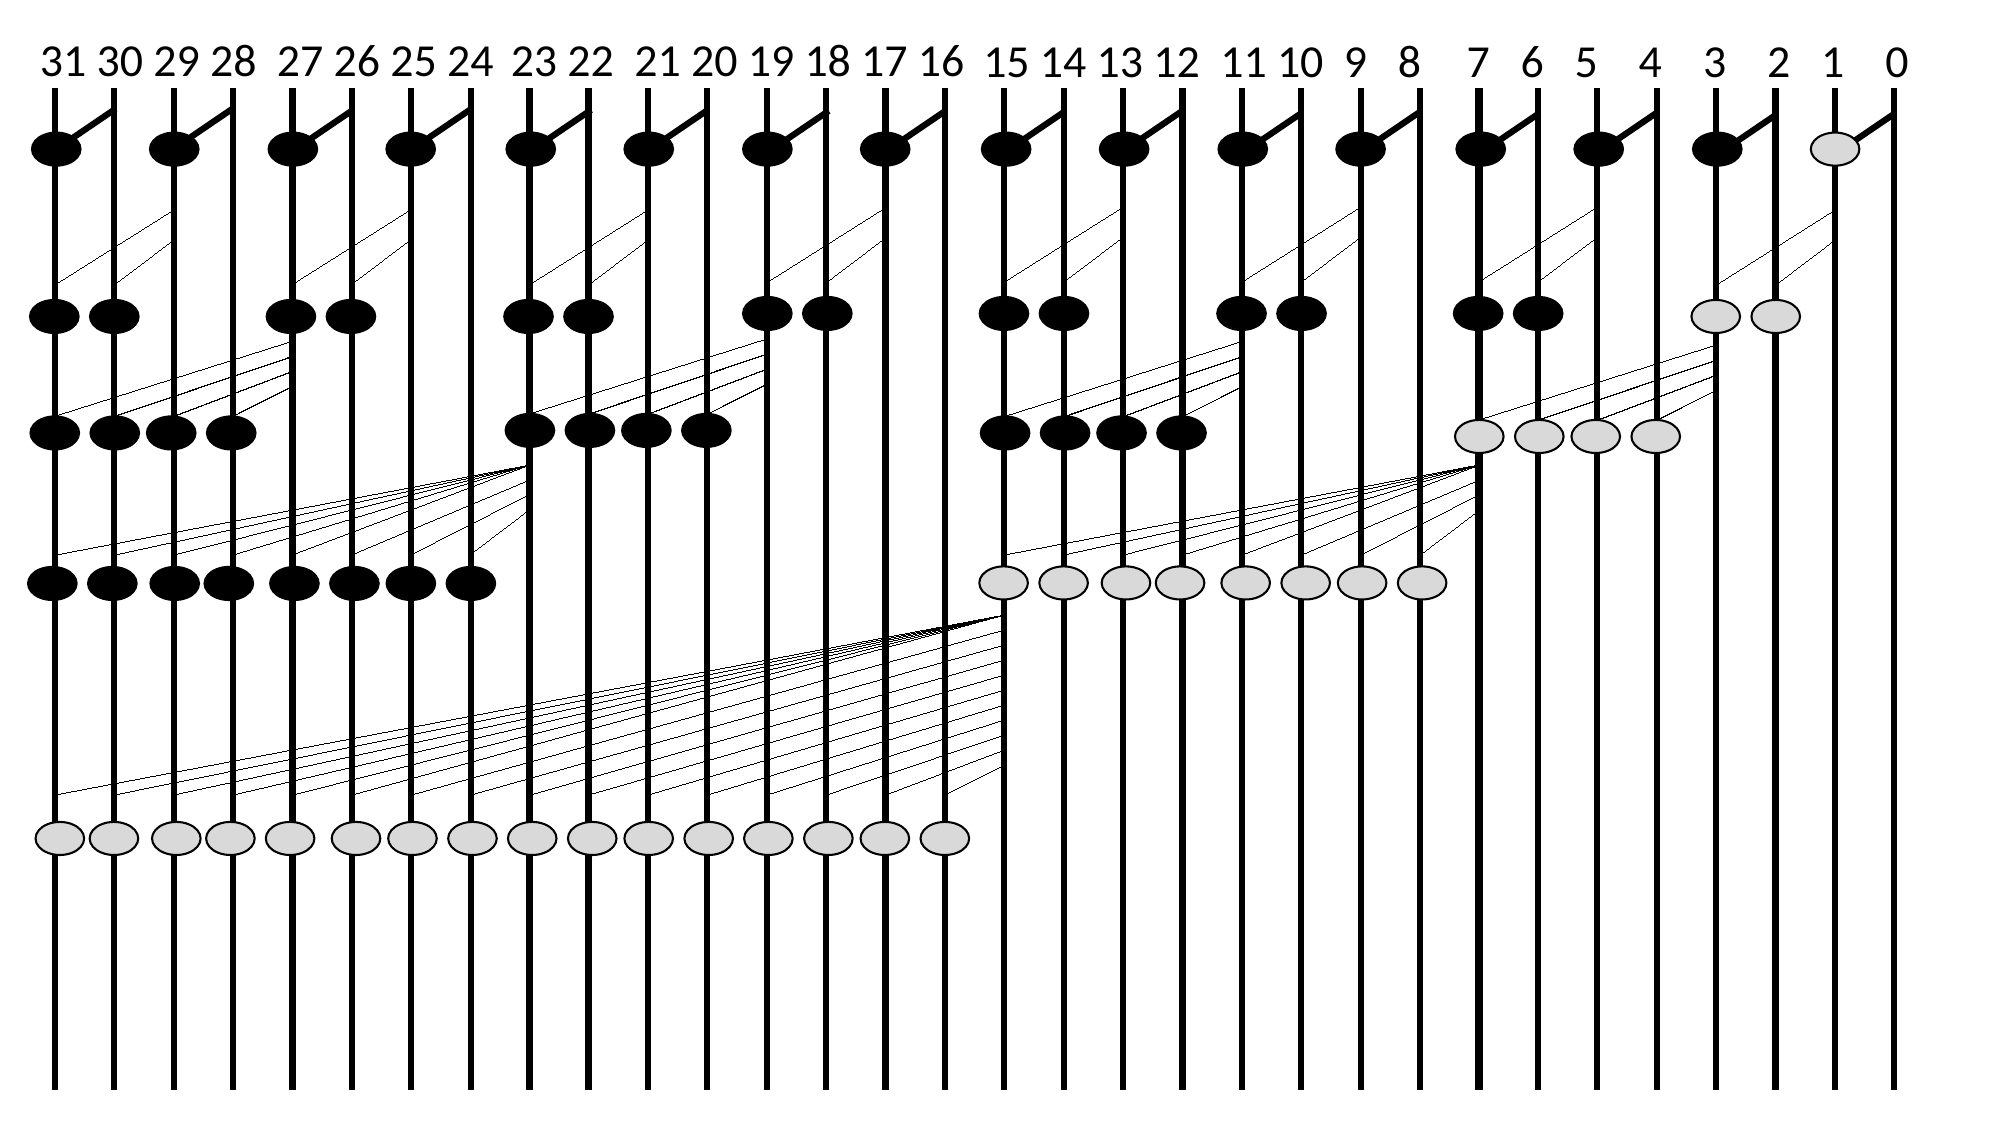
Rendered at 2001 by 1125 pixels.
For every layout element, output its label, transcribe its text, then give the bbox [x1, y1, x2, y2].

text_box [743, 296, 792, 330]
text_box [1456, 132, 1506, 166]
text_box [1397, 566, 1447, 600]
text_box [1099, 132, 1149, 166]
text_box 23 22 21 20 19 18 17 16 [485, 23, 980, 93]
text_box [1097, 416, 1146, 450]
text_box [146, 416, 196, 450]
text_box [506, 132, 556, 166]
text_box [388, 821, 437, 856]
text_box [386, 566, 436, 601]
text_box [1155, 566, 1205, 600]
text_box [1218, 132, 1268, 166]
text_box [206, 416, 256, 450]
text_box [920, 821, 970, 856]
text_box 7 6 5 4 3 2 1 0 [1451, 24, 1924, 95]
text_box [1337, 566, 1387, 600]
text_box [1455, 419, 1504, 454]
text_box [1217, 296, 1266, 330]
text_box [268, 132, 318, 166]
text_box [744, 821, 793, 856]
text_box [330, 566, 379, 601]
text_box [565, 413, 615, 447]
text_box [90, 416, 140, 450]
text_box [1221, 566, 1270, 600]
text_box [979, 566, 1028, 600]
text_box [149, 132, 199, 166]
text_box [504, 299, 553, 334]
text_box 31 30 29 28 27 26 25 24 [0, 23, 485, 93]
text_box [446, 566, 496, 601]
text_box [804, 821, 853, 856]
text_box [150, 566, 200, 601]
text_box [31, 132, 81, 166]
text_box [28, 566, 77, 601]
text_box [1281, 566, 1330, 600]
text_box [1040, 416, 1090, 450]
text_box [1277, 296, 1326, 330]
text_box [386, 132, 436, 166]
text_box [266, 299, 316, 334]
text_box [90, 299, 139, 334]
text_box [1691, 299, 1741, 334]
text_box [507, 821, 557, 856]
text_box [448, 821, 497, 856]
text_box [265, 821, 315, 856]
text_box [152, 821, 201, 856]
text_box [1631, 419, 1681, 454]
text_box [1157, 416, 1206, 450]
text_box [979, 296, 1029, 330]
text_box [1751, 299, 1801, 334]
text_box [1574, 132, 1624, 166]
text_box [1810, 132, 1860, 166]
text_box [624, 821, 673, 856]
text_box [270, 566, 319, 601]
text_box [803, 296, 852, 330]
text_box [1039, 296, 1089, 330]
text_box [684, 821, 733, 856]
text_box [1453, 296, 1503, 330]
text_box [204, 566, 254, 601]
text_box [622, 413, 671, 447]
text_box [505, 413, 555, 447]
text_box [860, 132, 910, 166]
text_box [1101, 566, 1151, 600]
text_box [743, 132, 792, 166]
text_box [1692, 132, 1742, 166]
text_box [30, 416, 80, 450]
text_box [331, 821, 381, 856]
text_box [624, 132, 674, 166]
text_box [567, 821, 617, 856]
text_box [682, 413, 731, 447]
text_box [564, 299, 613, 334]
text_box [88, 566, 137, 601]
text_box [35, 821, 85, 856]
text_box [1515, 419, 1564, 454]
text_box [1513, 296, 1563, 330]
text_box [860, 821, 910, 856]
text_box [980, 416, 1030, 450]
text_box [1039, 566, 1088, 600]
text_box [981, 132, 1031, 166]
text_box [206, 821, 255, 856]
text_box [89, 821, 139, 856]
text_box 15 14 13 12 11 10 9 8 [958, 24, 1437, 95]
text_box [326, 299, 376, 334]
text_box [1336, 132, 1385, 166]
text_box [30, 299, 79, 334]
text_box [1571, 419, 1621, 454]
